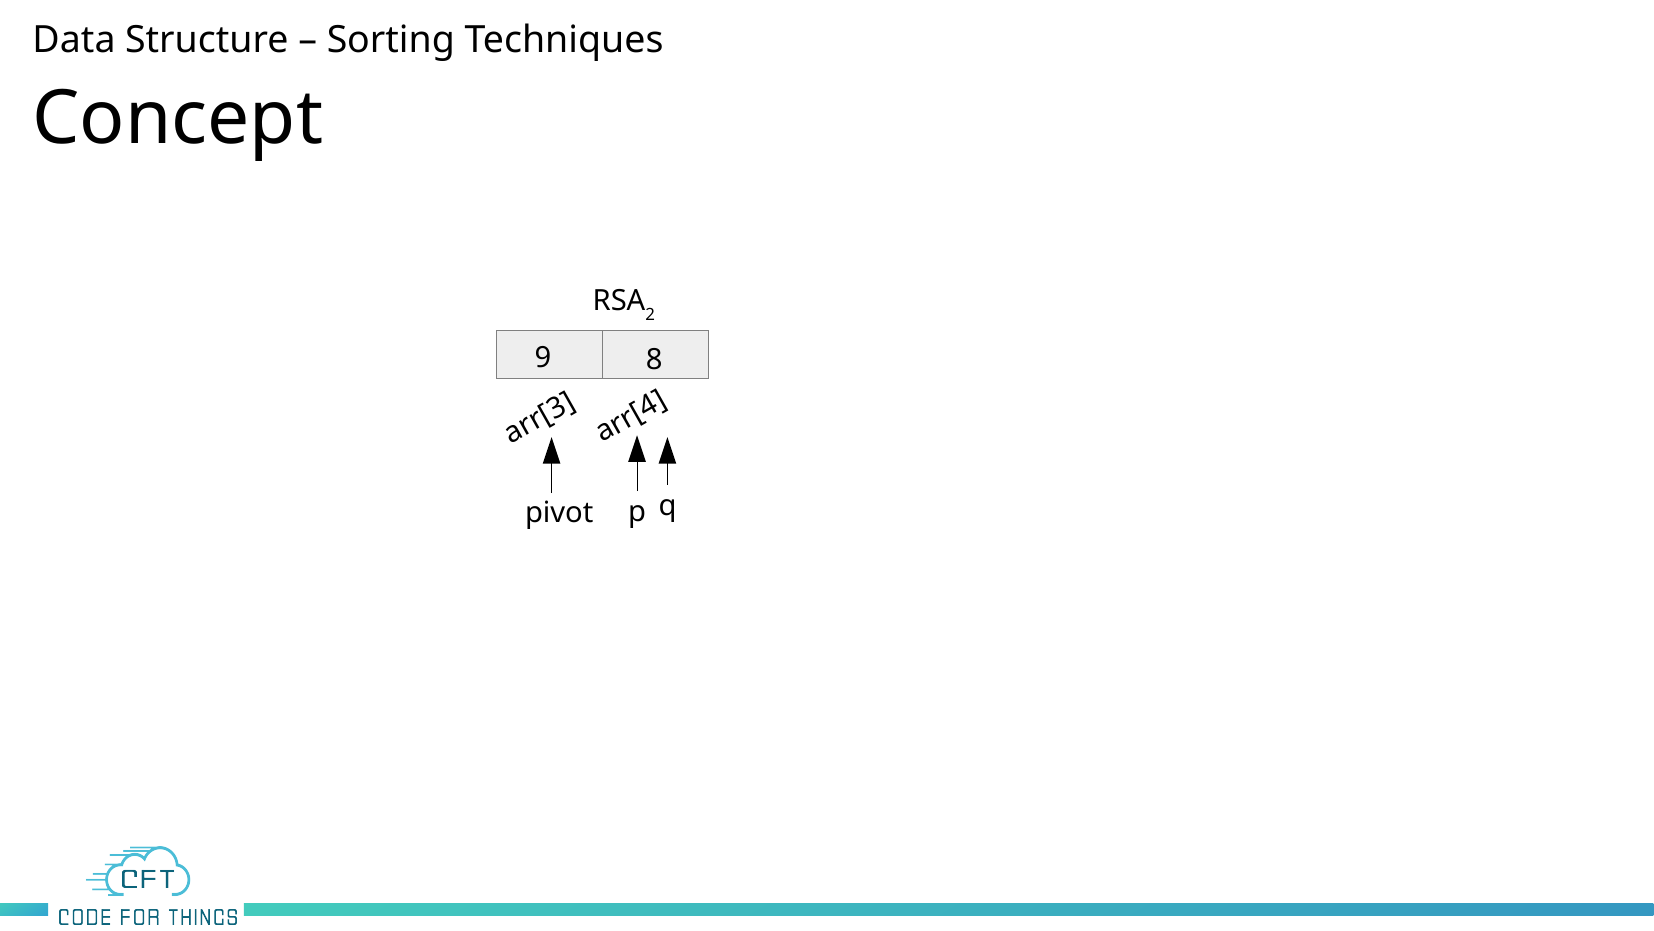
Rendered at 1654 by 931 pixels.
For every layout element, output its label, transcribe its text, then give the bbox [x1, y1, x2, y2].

text_box 9 [519, 328, 568, 379]
title Data Structure – Sorting Techniques Concept [32, 12, 1184, 166]
text_box q [643, 477, 692, 527]
text_box [680, 330, 709, 379]
picture [59, 846, 237, 925]
text_box [568, 330, 631, 379]
text_box arr[4] [569, 361, 697, 469]
text_box pivot [510, 484, 614, 534]
text_box [496, 330, 519, 379]
text_box p [613, 482, 662, 532]
text_box RSA2 [577, 271, 678, 328]
text_box 8 [631, 330, 680, 380]
text_box arr[3] [478, 361, 601, 470]
